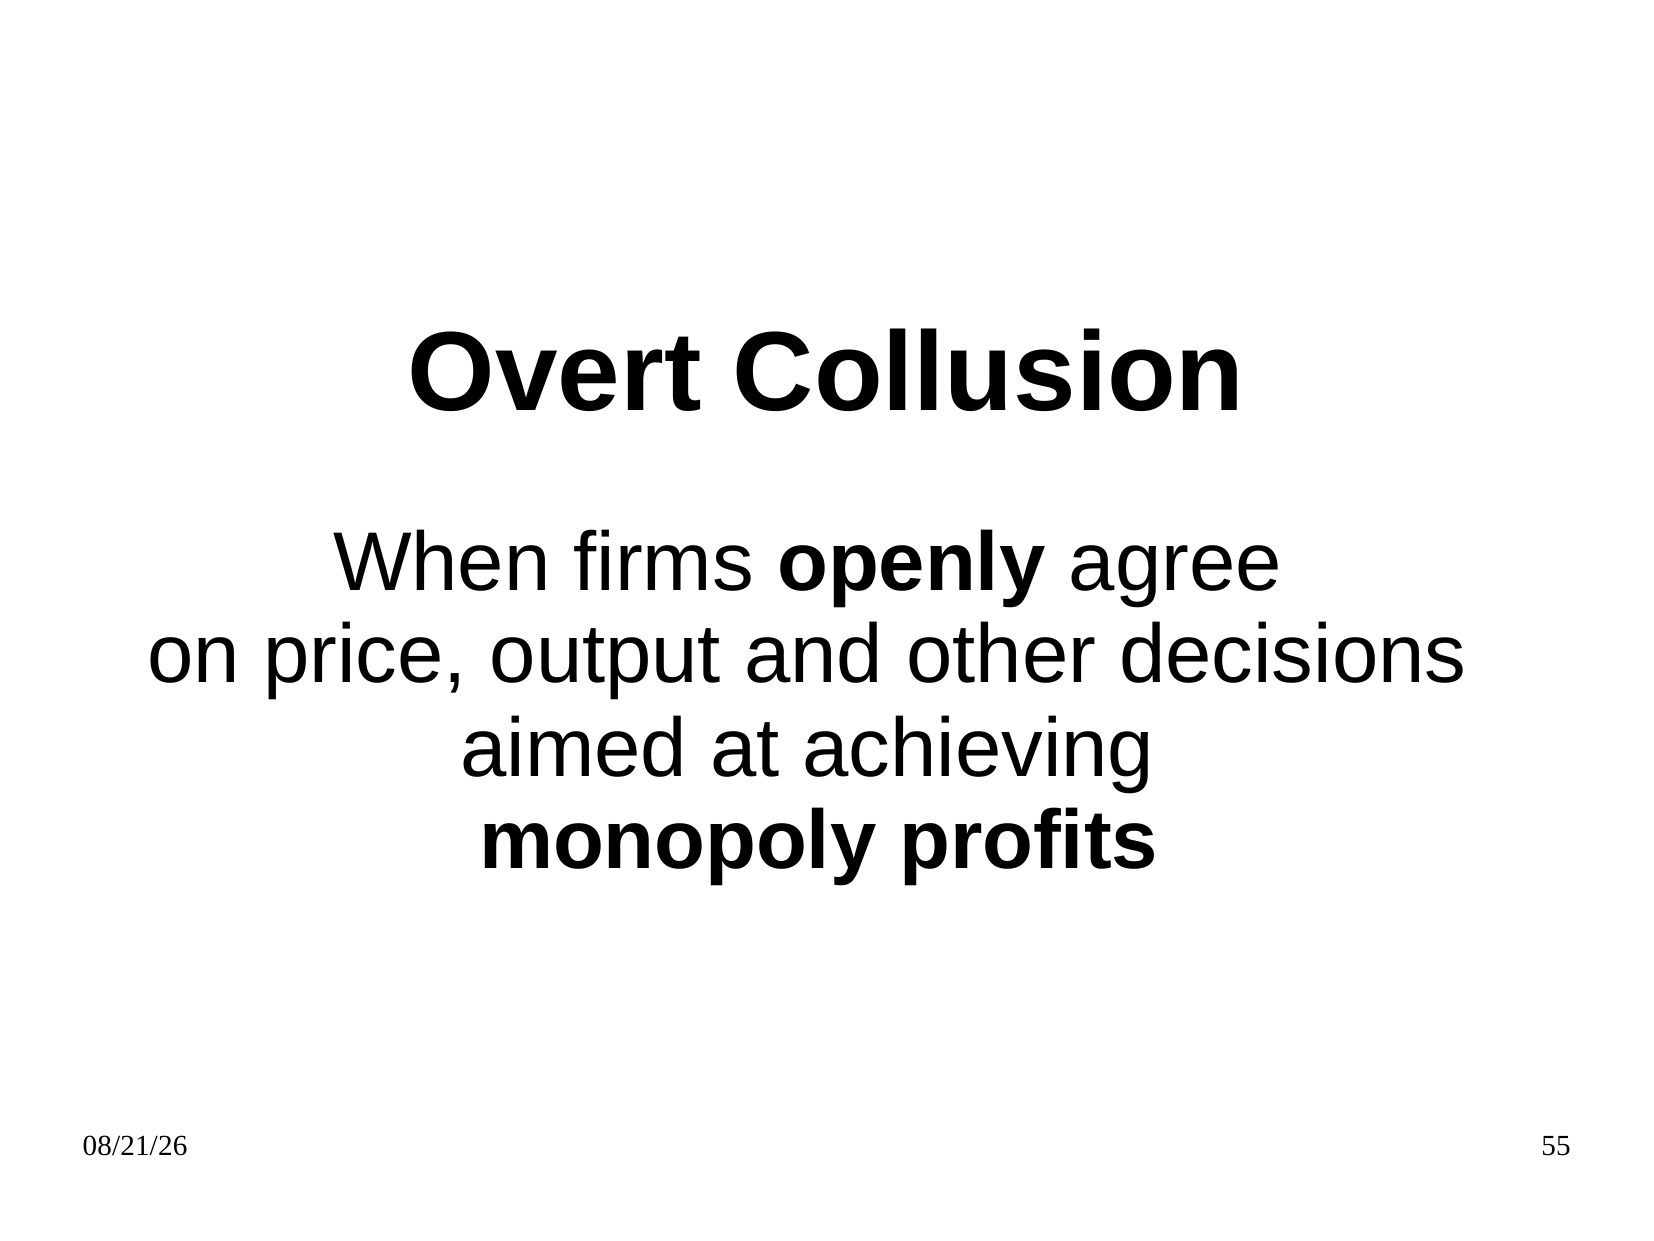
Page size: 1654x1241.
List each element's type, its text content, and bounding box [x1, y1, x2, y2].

subtitle When firms openly agree on price, output and other decisions aimed at achieving monopoly profits [75, 514, 1564, 887]
title Overt Collusion [82, 267, 1571, 476]
